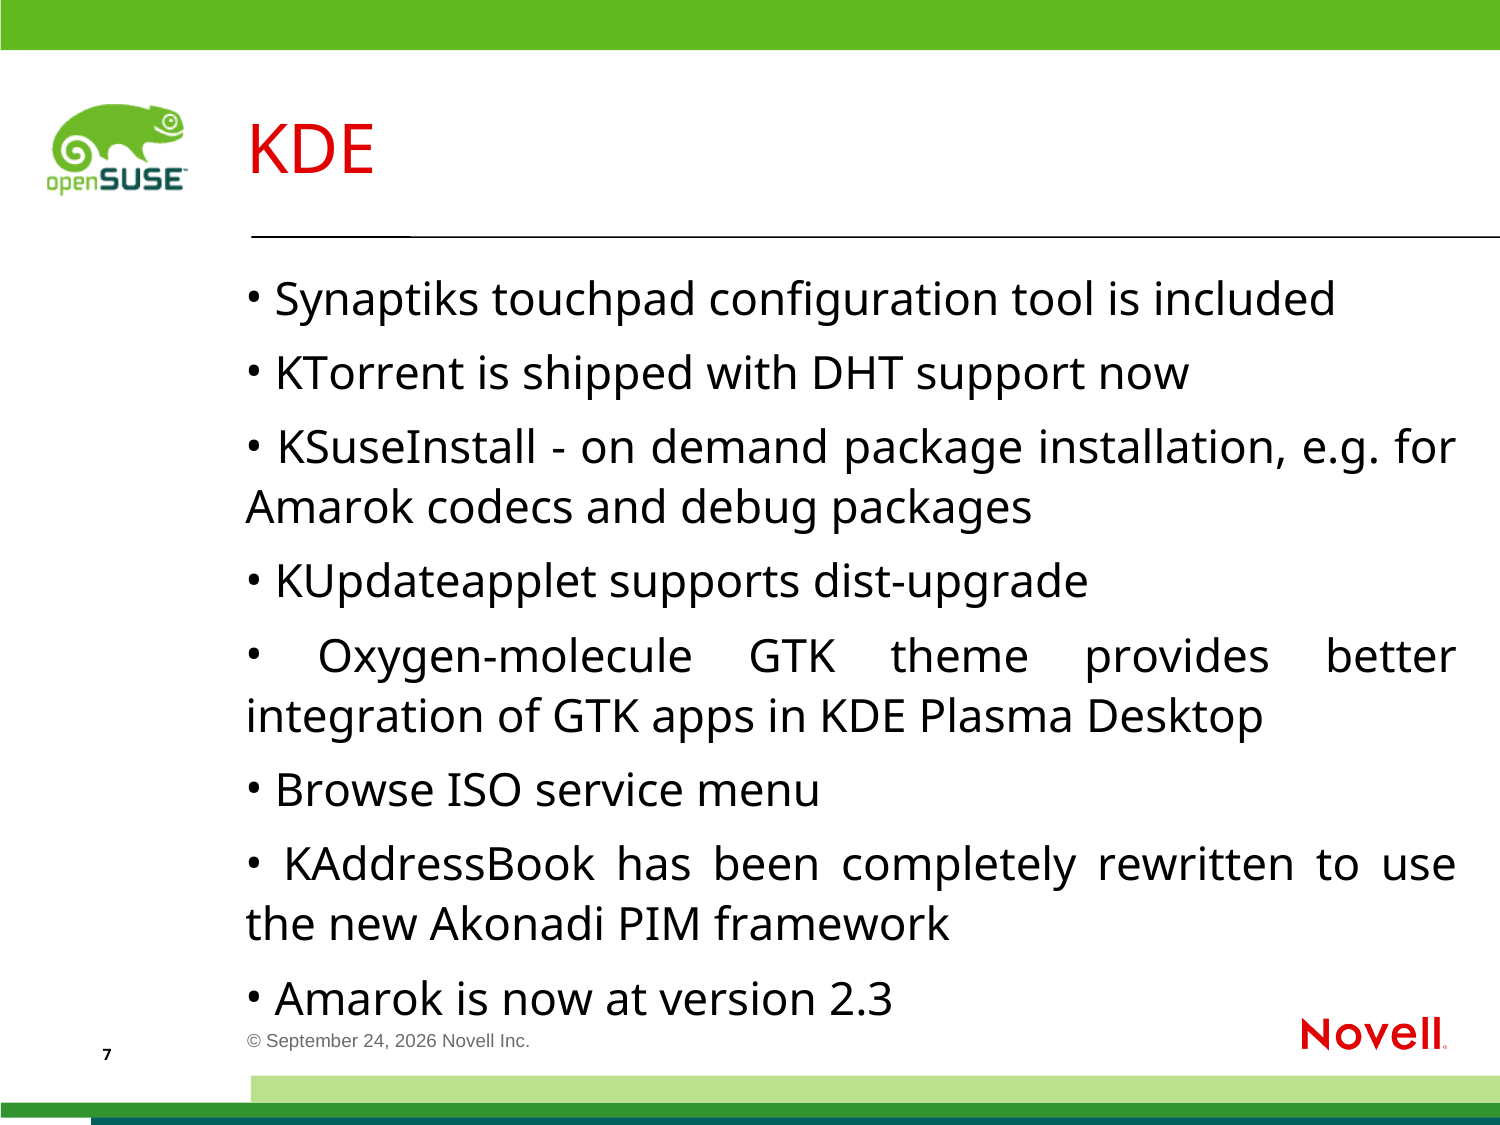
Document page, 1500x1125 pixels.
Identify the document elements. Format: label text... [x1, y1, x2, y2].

picture [47, 104, 188, 197]
list Synaptiks touchpad configuration tool is included KTorrent is shipped with DHT support now KSuseInstall - on demand package installation, e.g. for Amarok codecs and debug packages KUpdateapplet supports dist-upgrade Oxygen-molecule GTK theme provides better integration of GTK apps in KDE Plasma Desktop Browse ISO service menu KAddressBook has been completely rewritten to use the new Akonadi PIM framework Amarok is now at version 2.3 [245, 267, 1458, 1010]
picture [1295, 1011, 1453, 1056]
title KDE [246, 109, 1409, 190]
